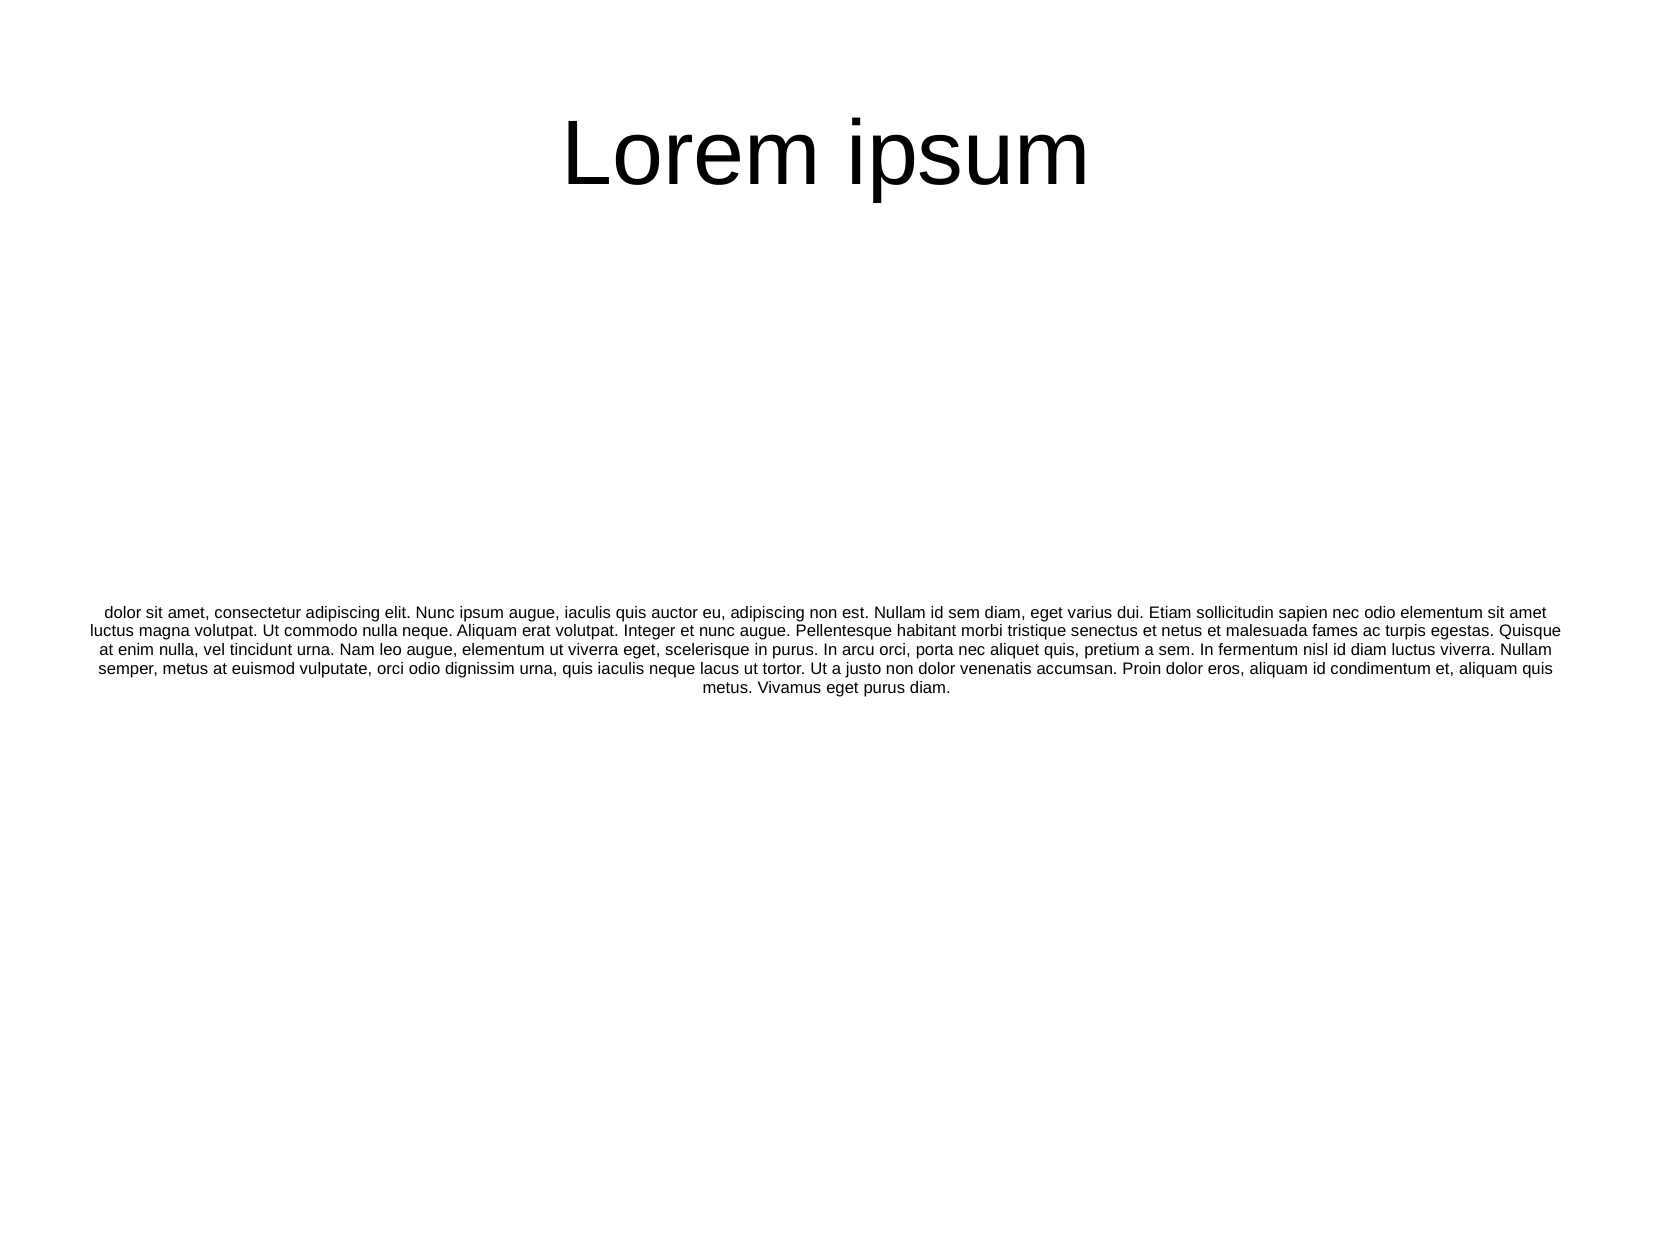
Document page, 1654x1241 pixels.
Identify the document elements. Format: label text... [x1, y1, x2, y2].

subtitle dolor sit amet, consectetur adipiscing elit. Nunc ipsum augue, iaculis quis auctor eu, adipiscing non est. Nullam id sem diam, eget varius dui. Etiam sollicitudin sapien nec odio elementum sit amet luctus magna volutpat. Ut commodo nulla neque. Aliquam erat volutpat. Integer et nunc augue. Pellentesque habitant morbi tristique senectus et netus et malesuada fames ac turpis egestas. Quisque at enim nulla, vel tincidunt urna. Nam leo augue, elementum ut viverra eget, scelerisque in purus. In arcu orci, porta nec aliquet quis, pretium a sem. In fermentum nisl id diam luctus viverra. Nullam semper, metus at euismod vulputate, orci odio dignissim urna, quis iaculis neque lacus ut tortor. Ut a justo non dolor venenatis accumsan. Proin dolor eros, aliquam id condimentum et, aliquam quis metus. Vivamus eget purus diam. [82, 290, 1571, 1010]
title Lorem ipsum [82, 49, 1571, 257]
